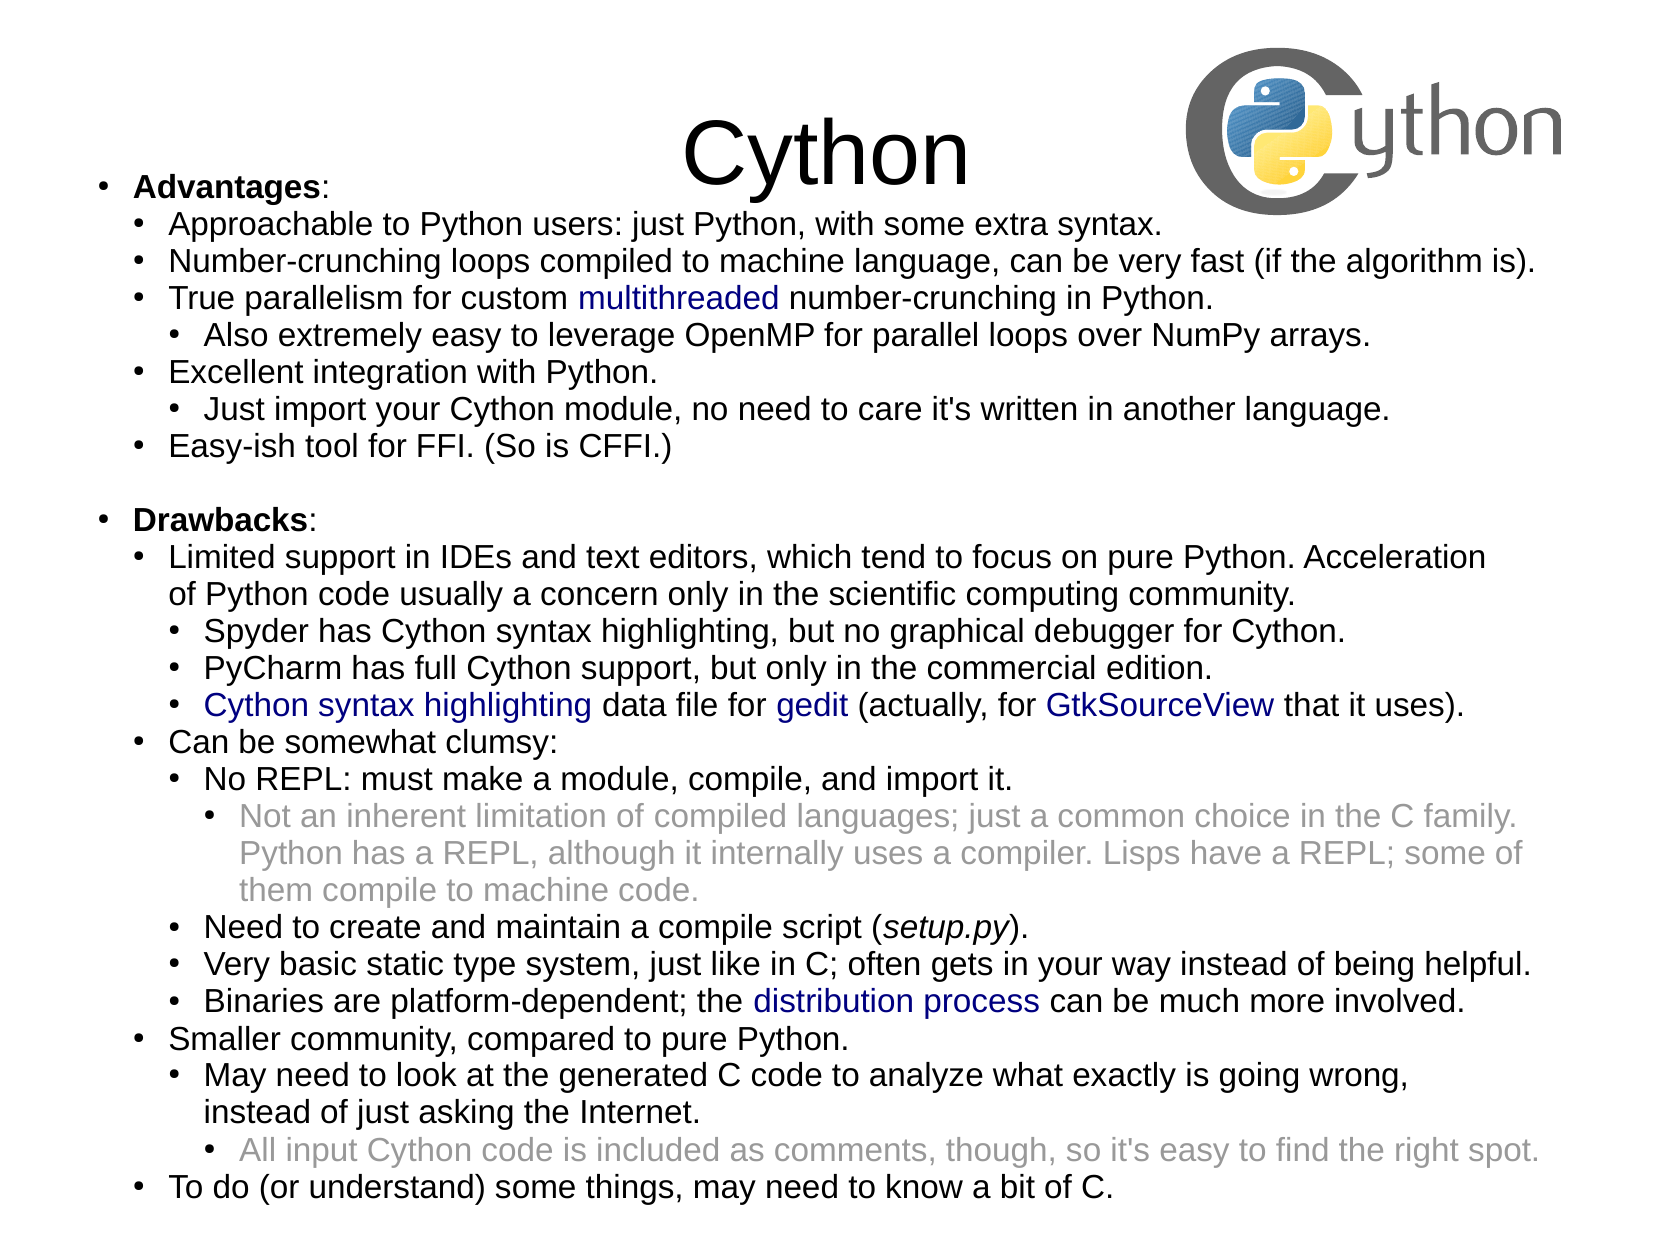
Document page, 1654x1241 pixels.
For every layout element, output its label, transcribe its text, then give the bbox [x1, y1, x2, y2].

picture [1185, 47, 1561, 216]
title Cython [1561, 49, 1571, 257]
text_box Advantages: Approachable to Python users: just Python, with some extra syntax. Number-crunching loops compiled to machine language, can be very fast (if the algorithm is). True parallelism for custom multithreaded number-crunching in Python. Also extremely easy to leverage OpenMP for parallel loops over NumPy arrays. Excellent integration with Python. Just import your Cython module, no need to care it's written in another language. Easy-ish tool for FFI. (So is CFFI.) Drawbacks: Limited support in IDEs and text editors, which tend to focus on pure Python. Acceleration of Python code usually a concern only in the scientific computing community. Spyder has Cython syntax highlighting, but no graphical debugger for Cython. PyCharm has full Cython support, but only in the commercial edition. Cython syntax highlighting data file for gedit (actually, for GtkSourceView that it uses). Can be somewhat clumsy: No REPL: must make a module, compile, and import it. Not an inherent limitation of compiled languages; just a common choice in the C family. Python has a REPL, although it internally uses a compiler. Lisps have a REPL; some of them compile to machine code. Need to create and maintain a compile script (setup.py). Very basic static type system, just like in C; often gets in your way instead of being helpful. Binaries are platform-dependent; the distribution process can be much more involved. Smaller community, compared to pure Python. May need to look at the generated C code to analyze what exactly is going wrong, instead of just asking the Internet. All input Cython code is included as comments, though, so it's easy to find the right spot. To do (or understand) some things, may need to know a bit of C. [82, 160, 1561, 1226]
title Cython [82, 49, 1185, 160]
